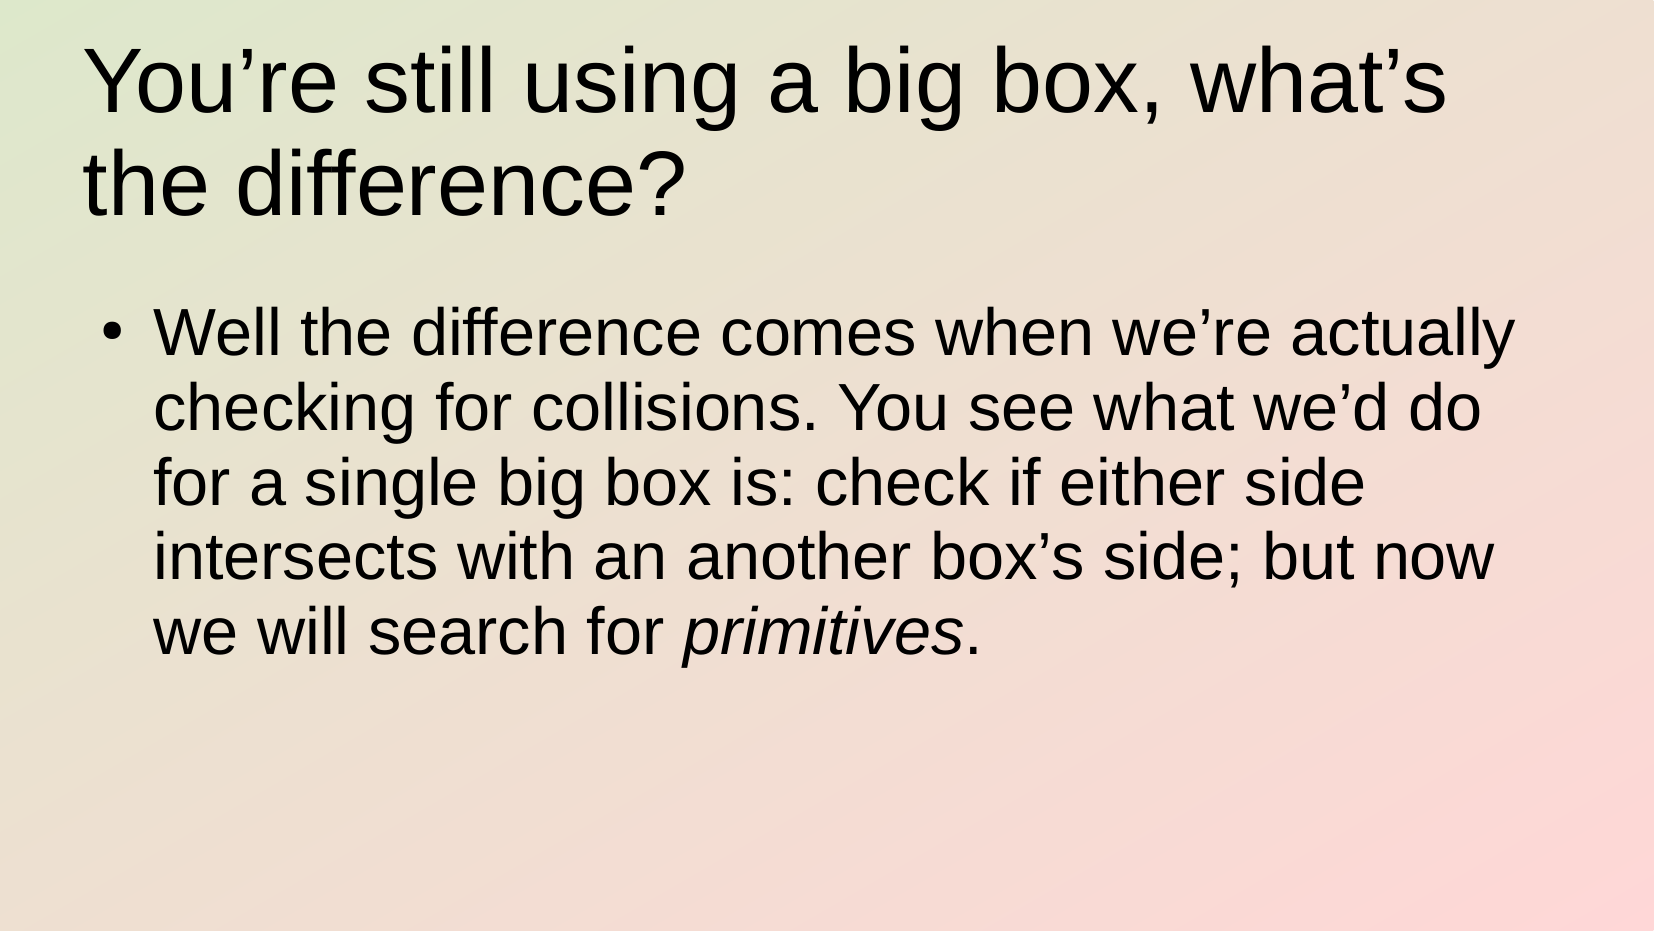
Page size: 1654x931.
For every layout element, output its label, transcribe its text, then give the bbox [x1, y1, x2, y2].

title You’re still using a big box, what’s the difference? [82, 29, 1571, 235]
list Well the difference comes when we’re actually checking for collisions. You see what we’d do for a single big box is: check if either side intersects with an another box’s side; but now we will search for primitives. [82, 295, 1571, 709]
